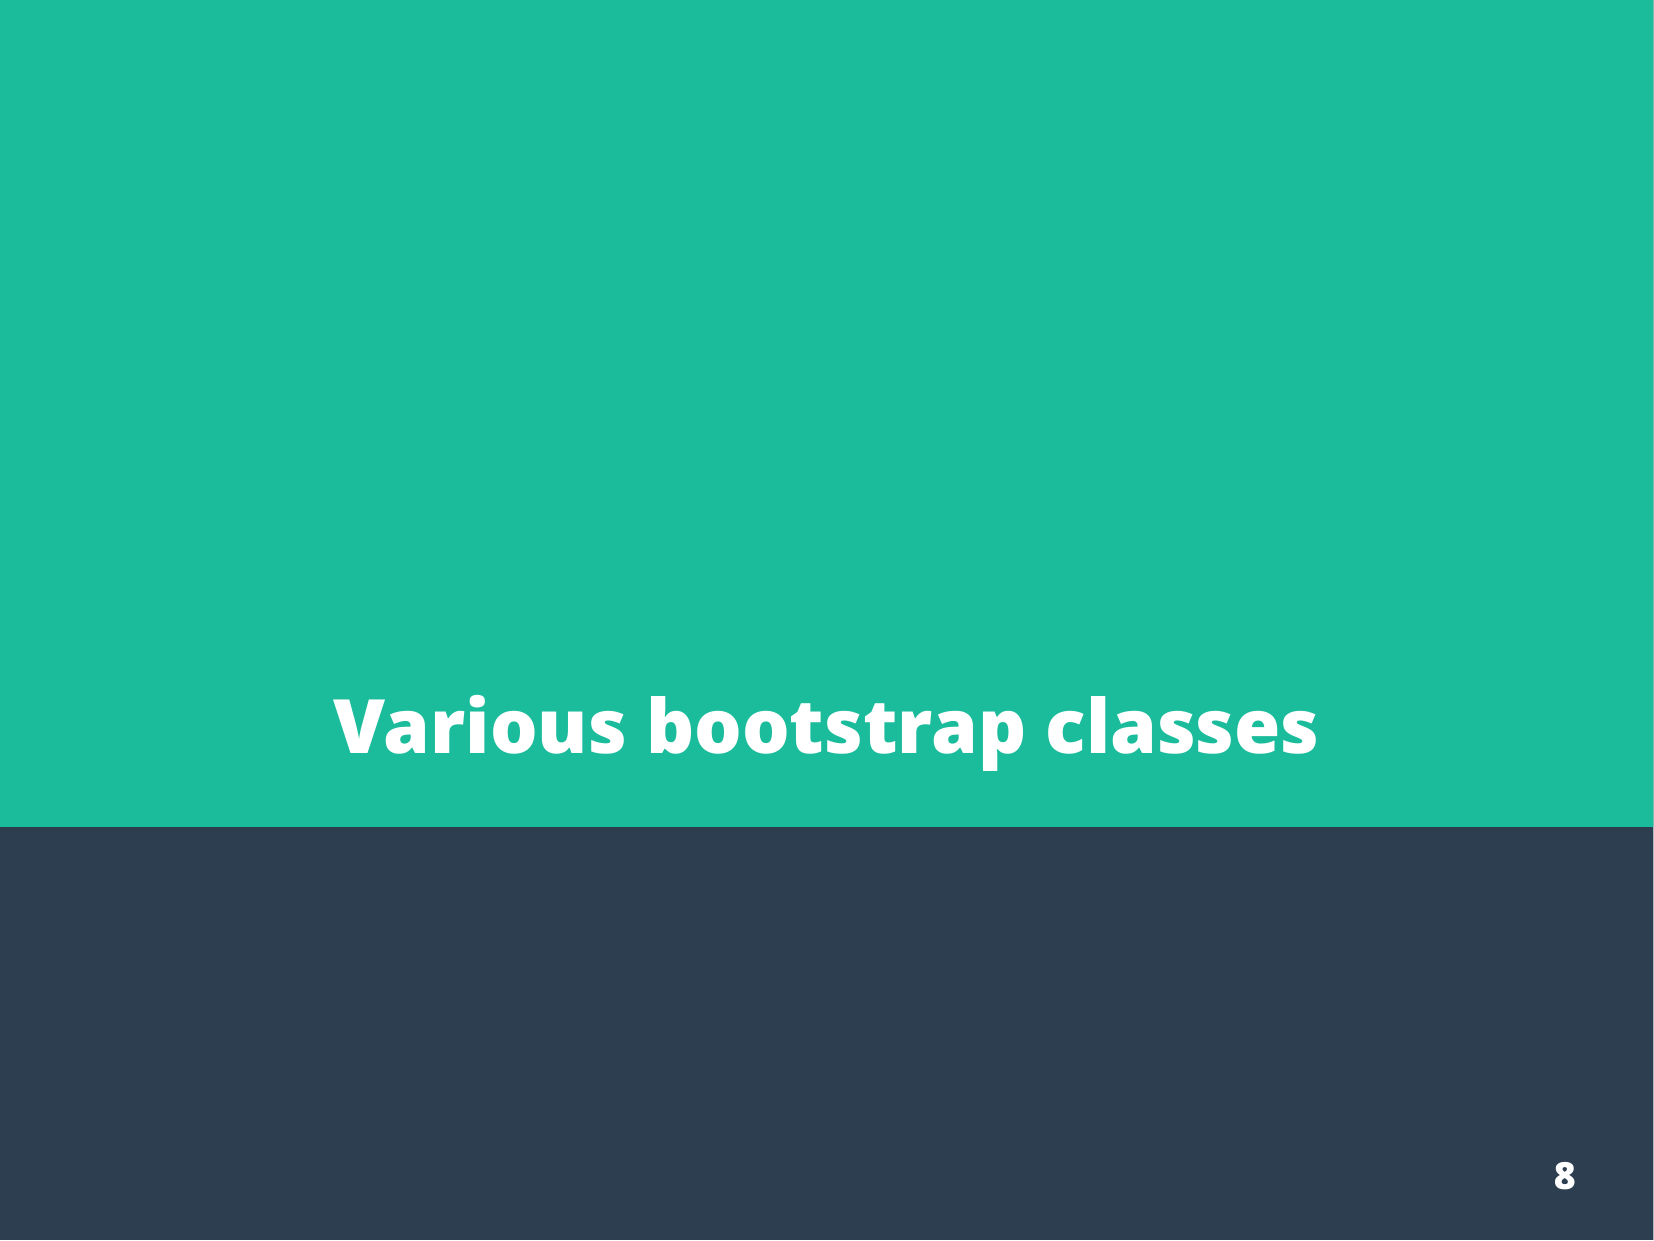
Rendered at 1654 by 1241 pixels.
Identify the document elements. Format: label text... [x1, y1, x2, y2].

title Various bootstrap classes [59, 620, 1595, 778]
